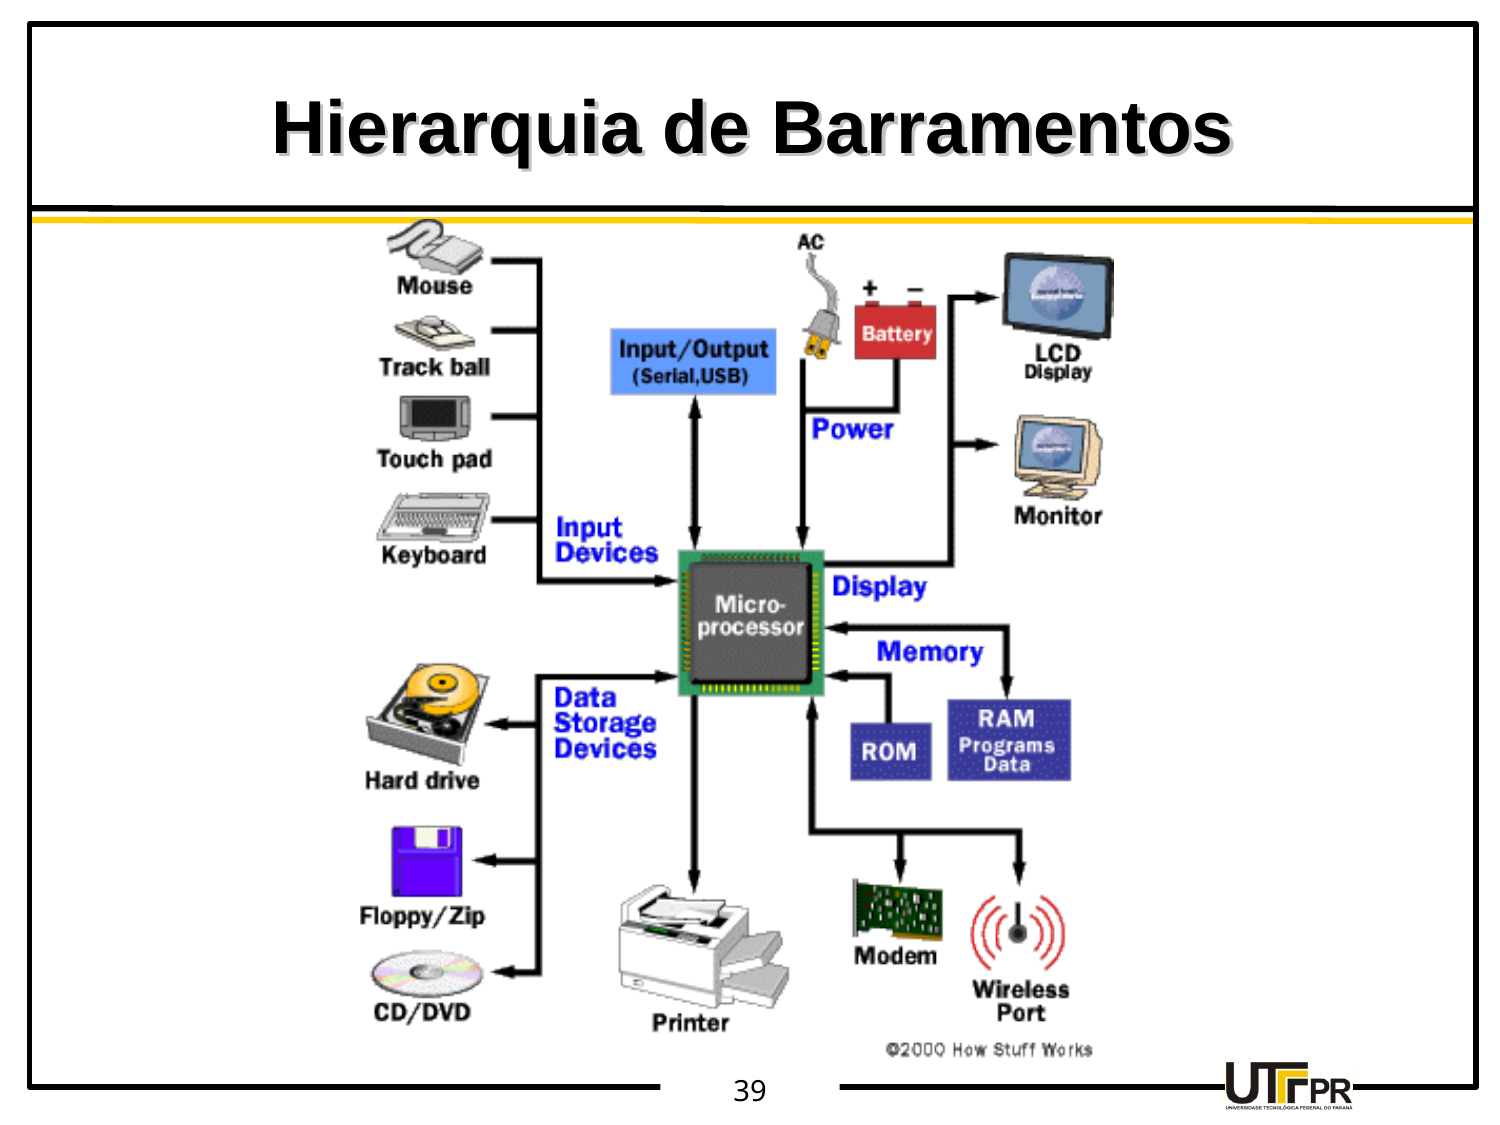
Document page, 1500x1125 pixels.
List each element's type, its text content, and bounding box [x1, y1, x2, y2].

picture [360, 219, 1114, 1060]
picture [1225, 1062, 1353, 1110]
title Hierarquia de Barramentos [29, 85, 1477, 180]
